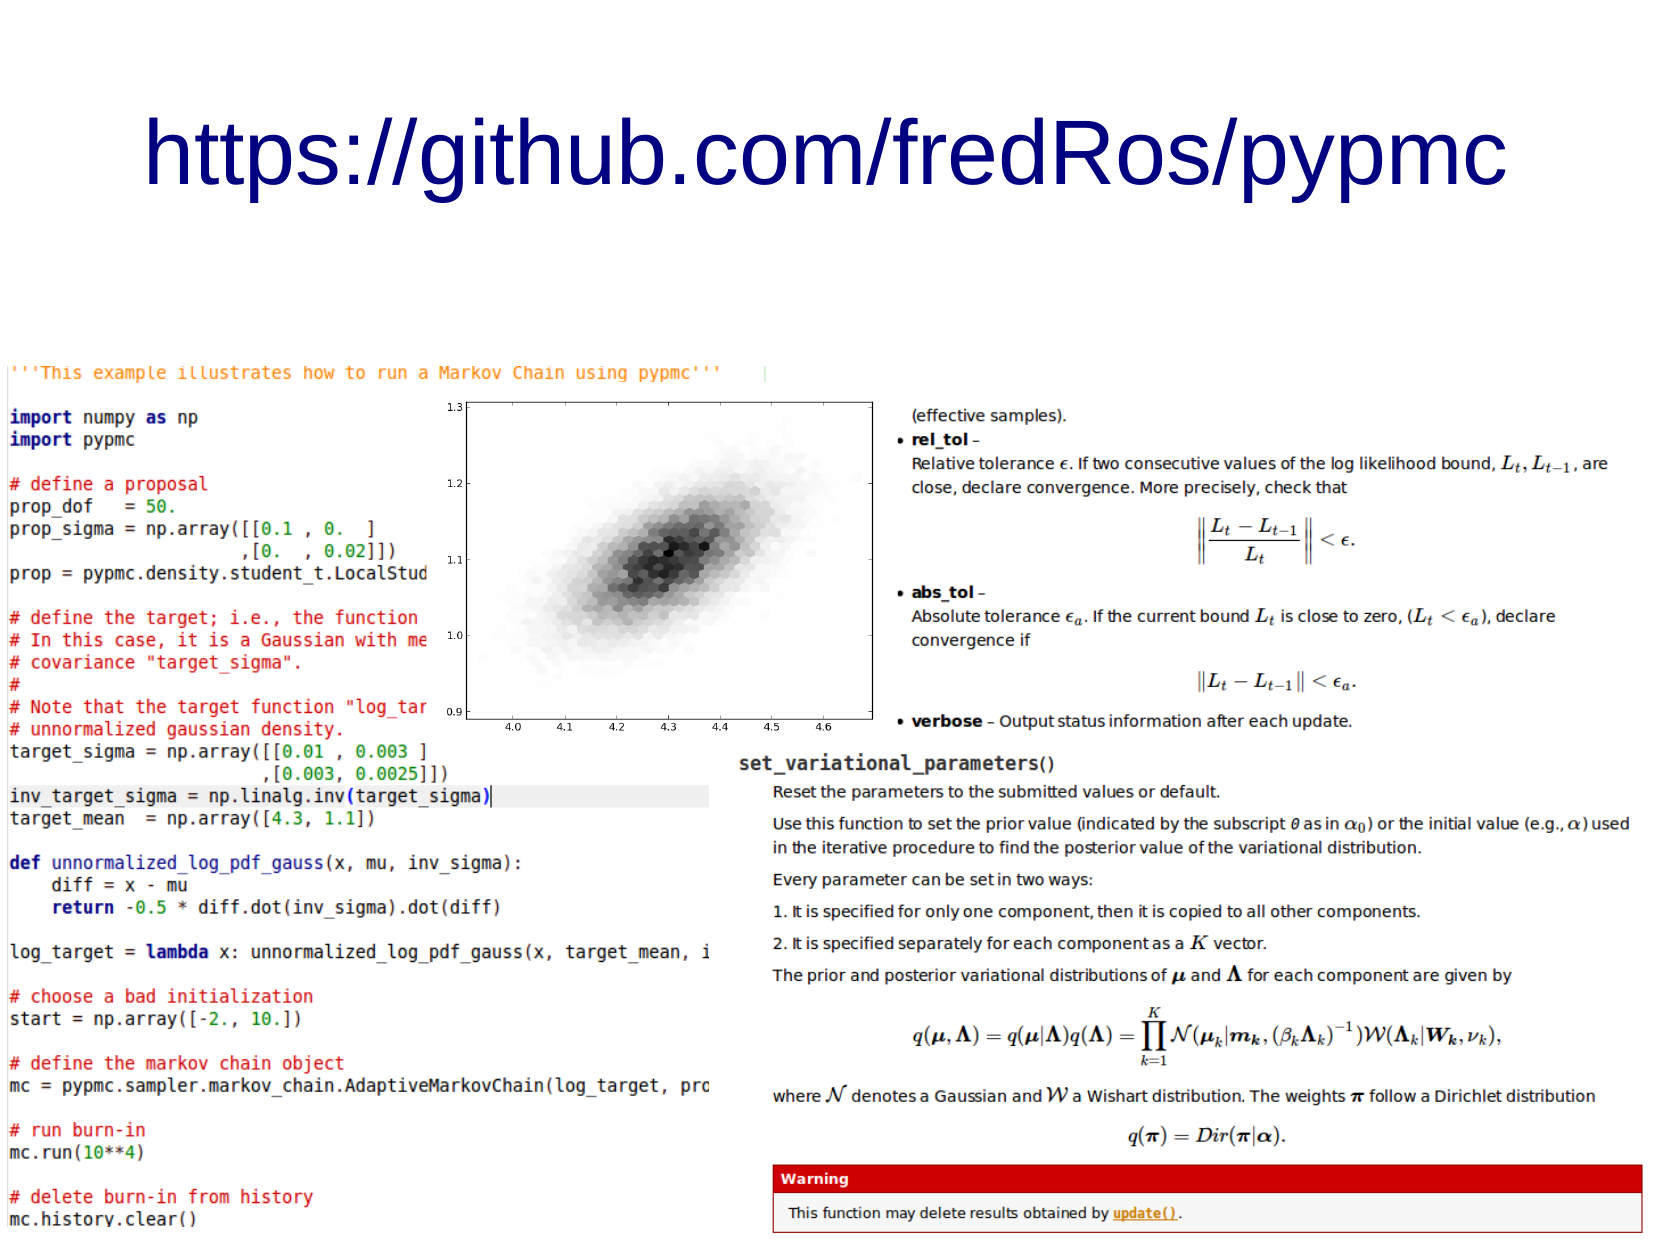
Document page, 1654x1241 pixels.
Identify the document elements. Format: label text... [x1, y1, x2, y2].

picture [7, 366, 1654, 1241]
title https://github.com/fredRos/pypmc [0, 49, 1654, 257]
